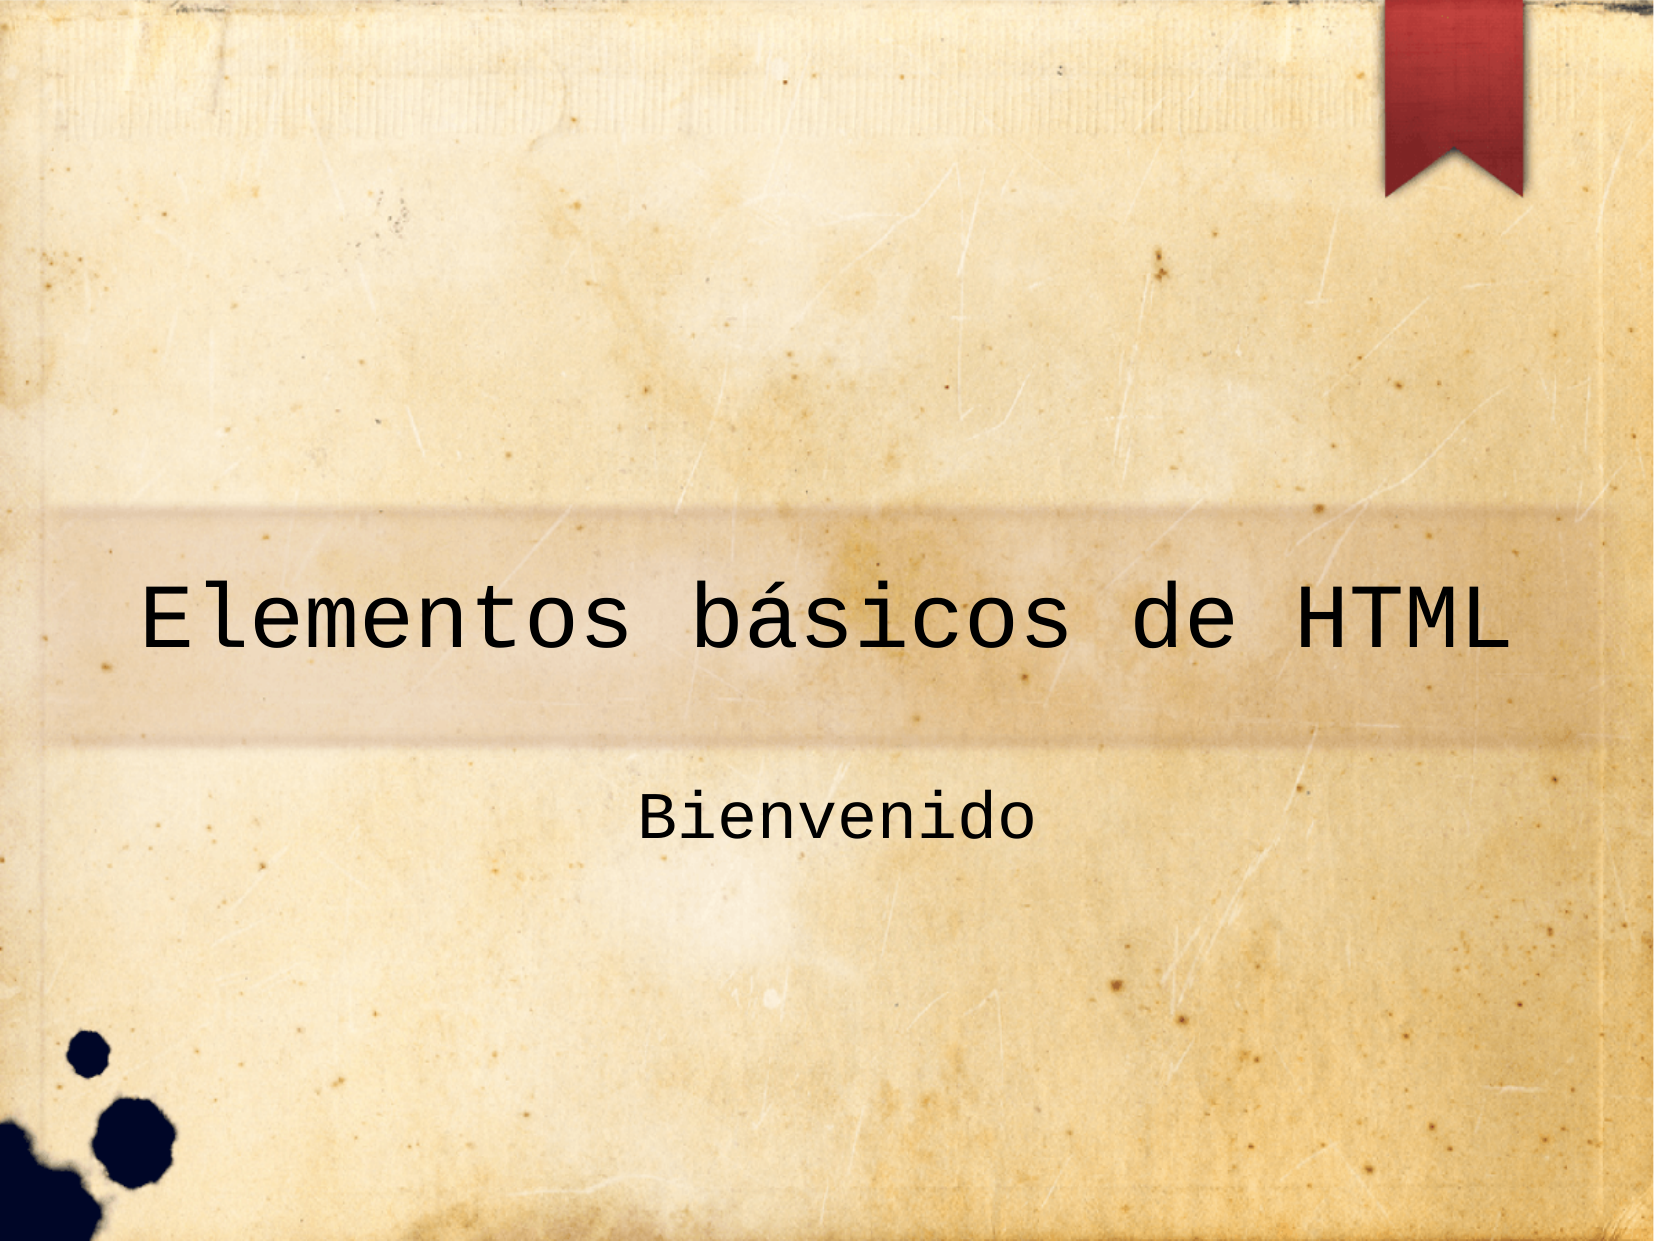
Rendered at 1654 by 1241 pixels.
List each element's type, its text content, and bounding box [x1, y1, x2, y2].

picture [0, 0, 1654, 1241]
list Bienvenido [82, 779, 1538, 1205]
title Elementos básicos de HTML [82, 519, 1571, 727]
